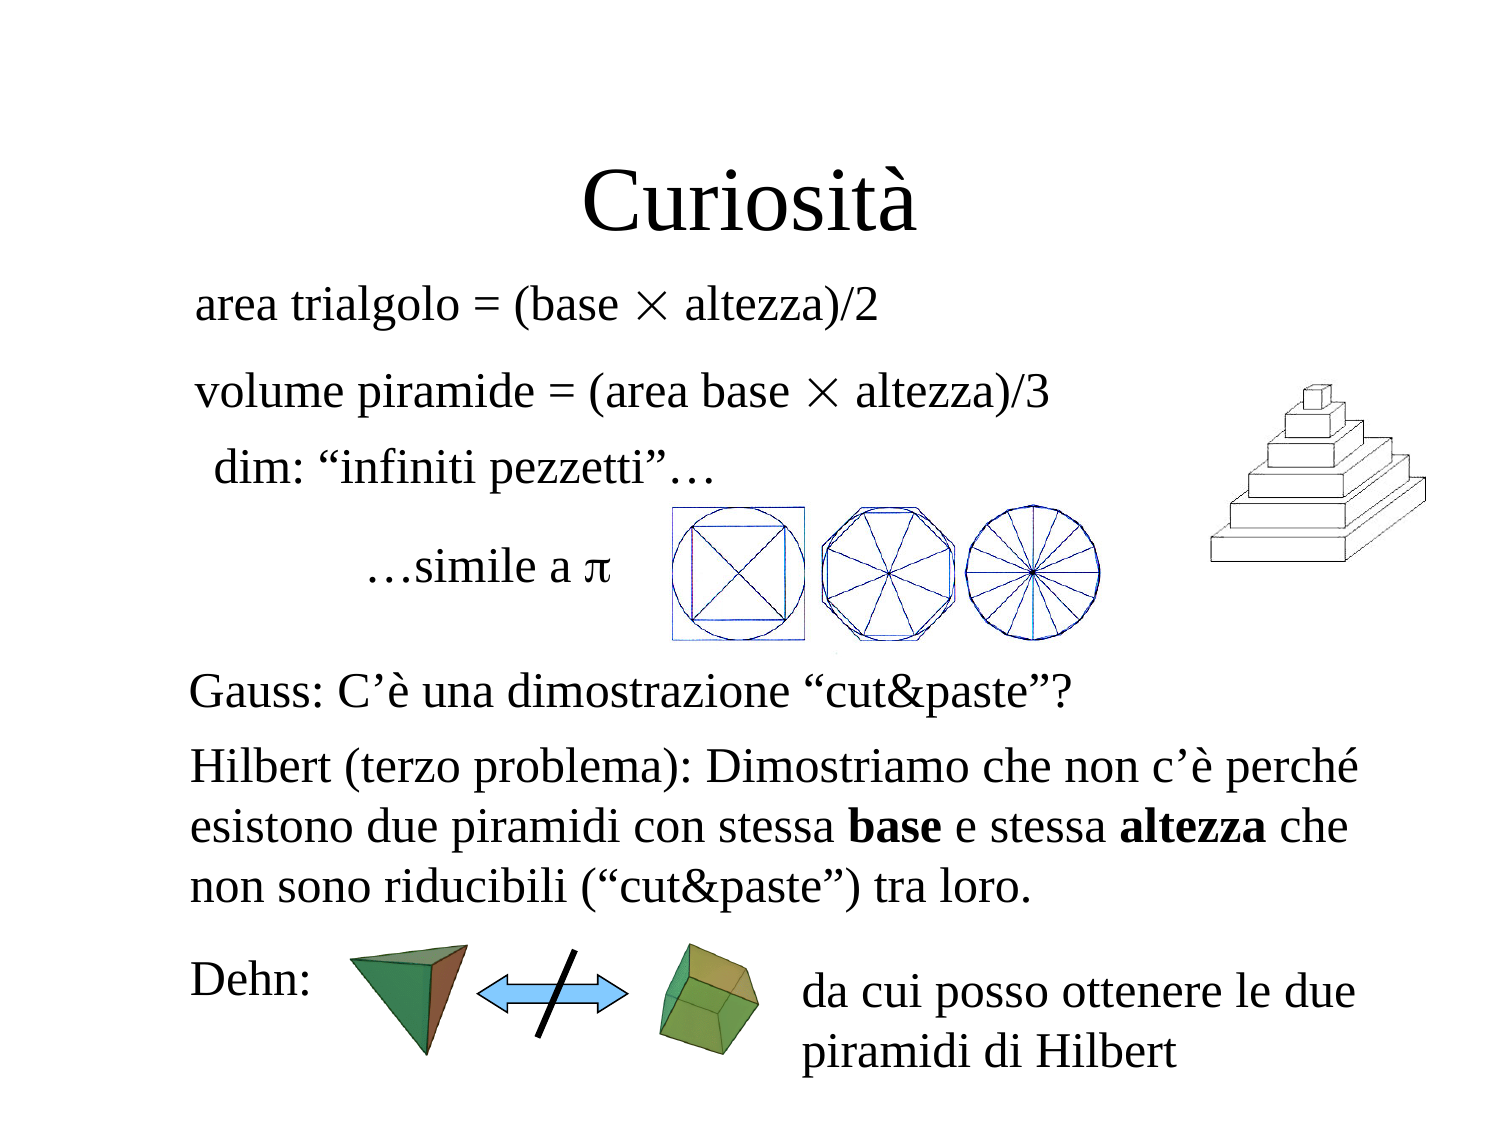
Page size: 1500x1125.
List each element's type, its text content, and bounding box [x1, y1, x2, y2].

text_box …simile a  [349, 524, 627, 601]
text_box Dehn: [175, 937, 324, 1013]
text_box dim: “infiniti pezzetti”… [198, 425, 733, 502]
title Curiosità [112, 99, 1388, 288]
text_box [477, 974, 556, 1013]
text_box da cui posso ottenere le due piramidi di Hilbert [786, 949, 1372, 1086]
picture [324, 921, 513, 1075]
text_box area trialgolo = (base  altezza)/2 [180, 262, 895, 338]
text_box Gauss: C’è una dimostrazione “cut&paste”? [173, 649, 1089, 726]
picture [637, 929, 775, 1068]
text_box [556, 974, 628, 1013]
text_box volume piramide = (area base  altezza)/3 [179, 349, 1066, 426]
picture [662, 487, 1111, 658]
text_box Hilbert (terzo problema): Dimostriamo che non c’è perché esistono due piramidi con stessa base e stessa altezza che non sono riducibili (“cut&paste”) tra loro. [174, 724, 1377, 921]
picture [1175, 362, 1426, 562]
